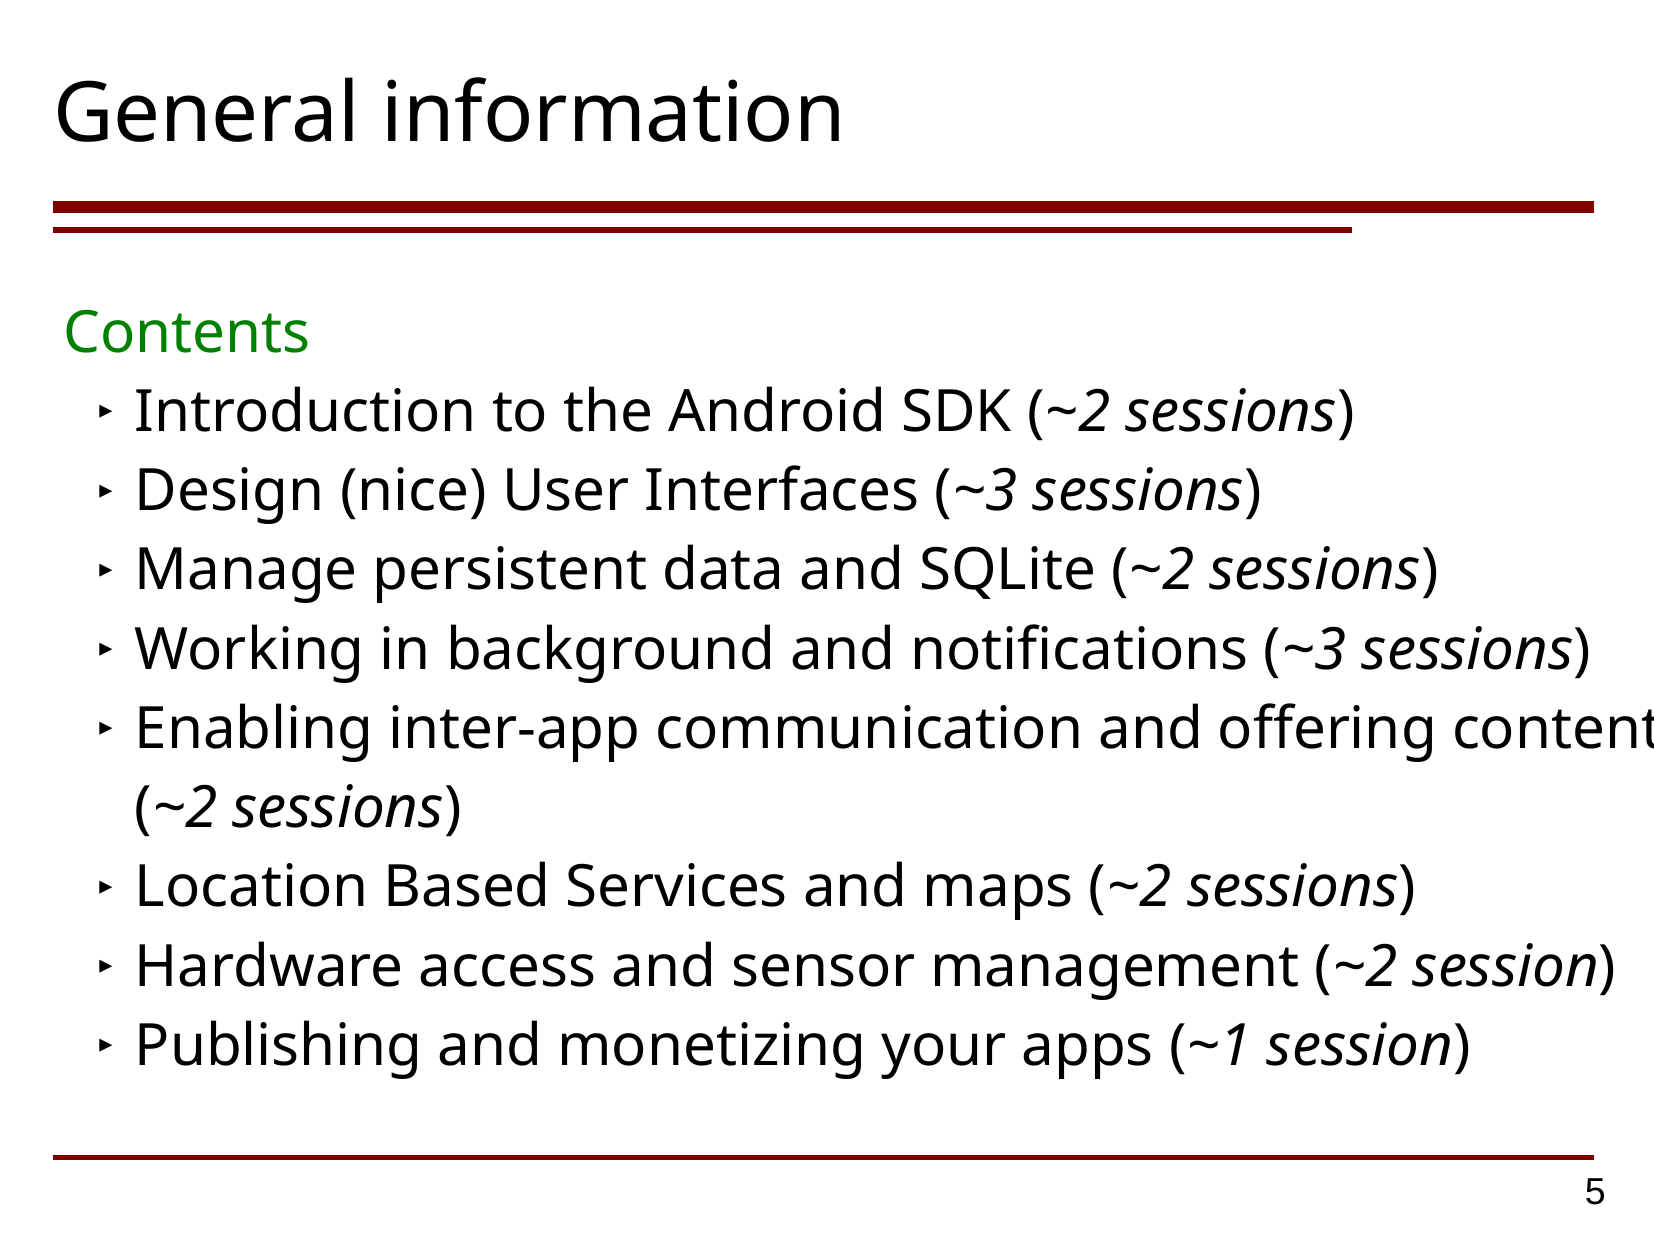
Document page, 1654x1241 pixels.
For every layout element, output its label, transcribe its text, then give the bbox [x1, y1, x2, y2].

text_box Contents Introduction to the Android SDK (~2 sessions) Design (nice) User Interfaces (~3 sessions) Manage persistent data and SQLite (~2 sessions) Working in background and notifications (~3 sessions) Enabling inter-app communication and offering content (~2 sessions) Location Based Services and maps (~2 sessions) Hardware access and sensor management (~2 session) Publishing and monetizing your apps (~1 session) [49, 282, 1598, 1078]
subtitle General information [53, 48, 1542, 172]
text_box <number> [35, 1163, 1654, 1221]
